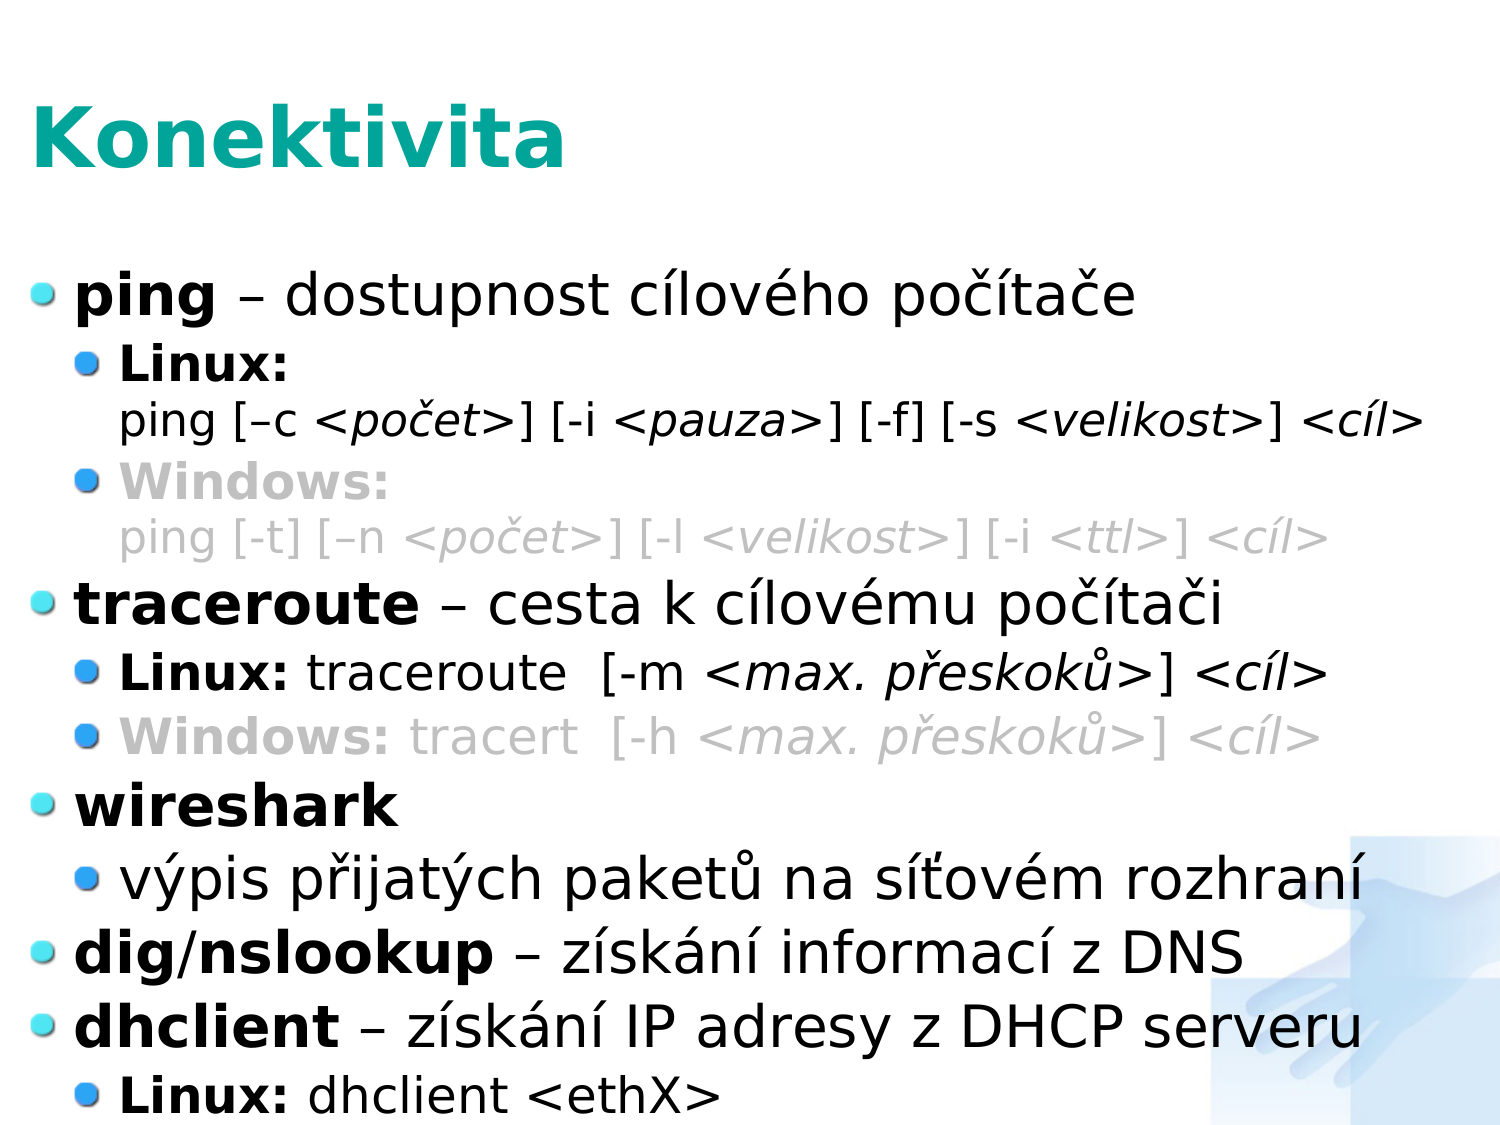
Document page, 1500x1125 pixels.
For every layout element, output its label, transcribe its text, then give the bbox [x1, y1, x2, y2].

list ping – dostupnost cílového počítače Linux: ping [–c <počet>] [-i <pauza>] [-f] [-s <velikost>] <cíl> Windows: ping [-t] [–n <počet>] [-l <velikost>] [-i <ttl>] <cíl> traceroute – cesta k cílovému počítači Linux: traceroute [-m <max. přeskoků>] <cíl> Windows: tracert [-h <max. přeskoků>] <cíl> wireshark výpis přijatých paketů na síťovém rozhraní dig/nslookup – získání informací z DNS dhclient – získání IP adresy z DHCP serveru Linux: dhclient <ethX> [29, 261, 1477, 1125]
picture [0, 0, 1500, 1125]
title Konektivita [29, 21, 1477, 257]
